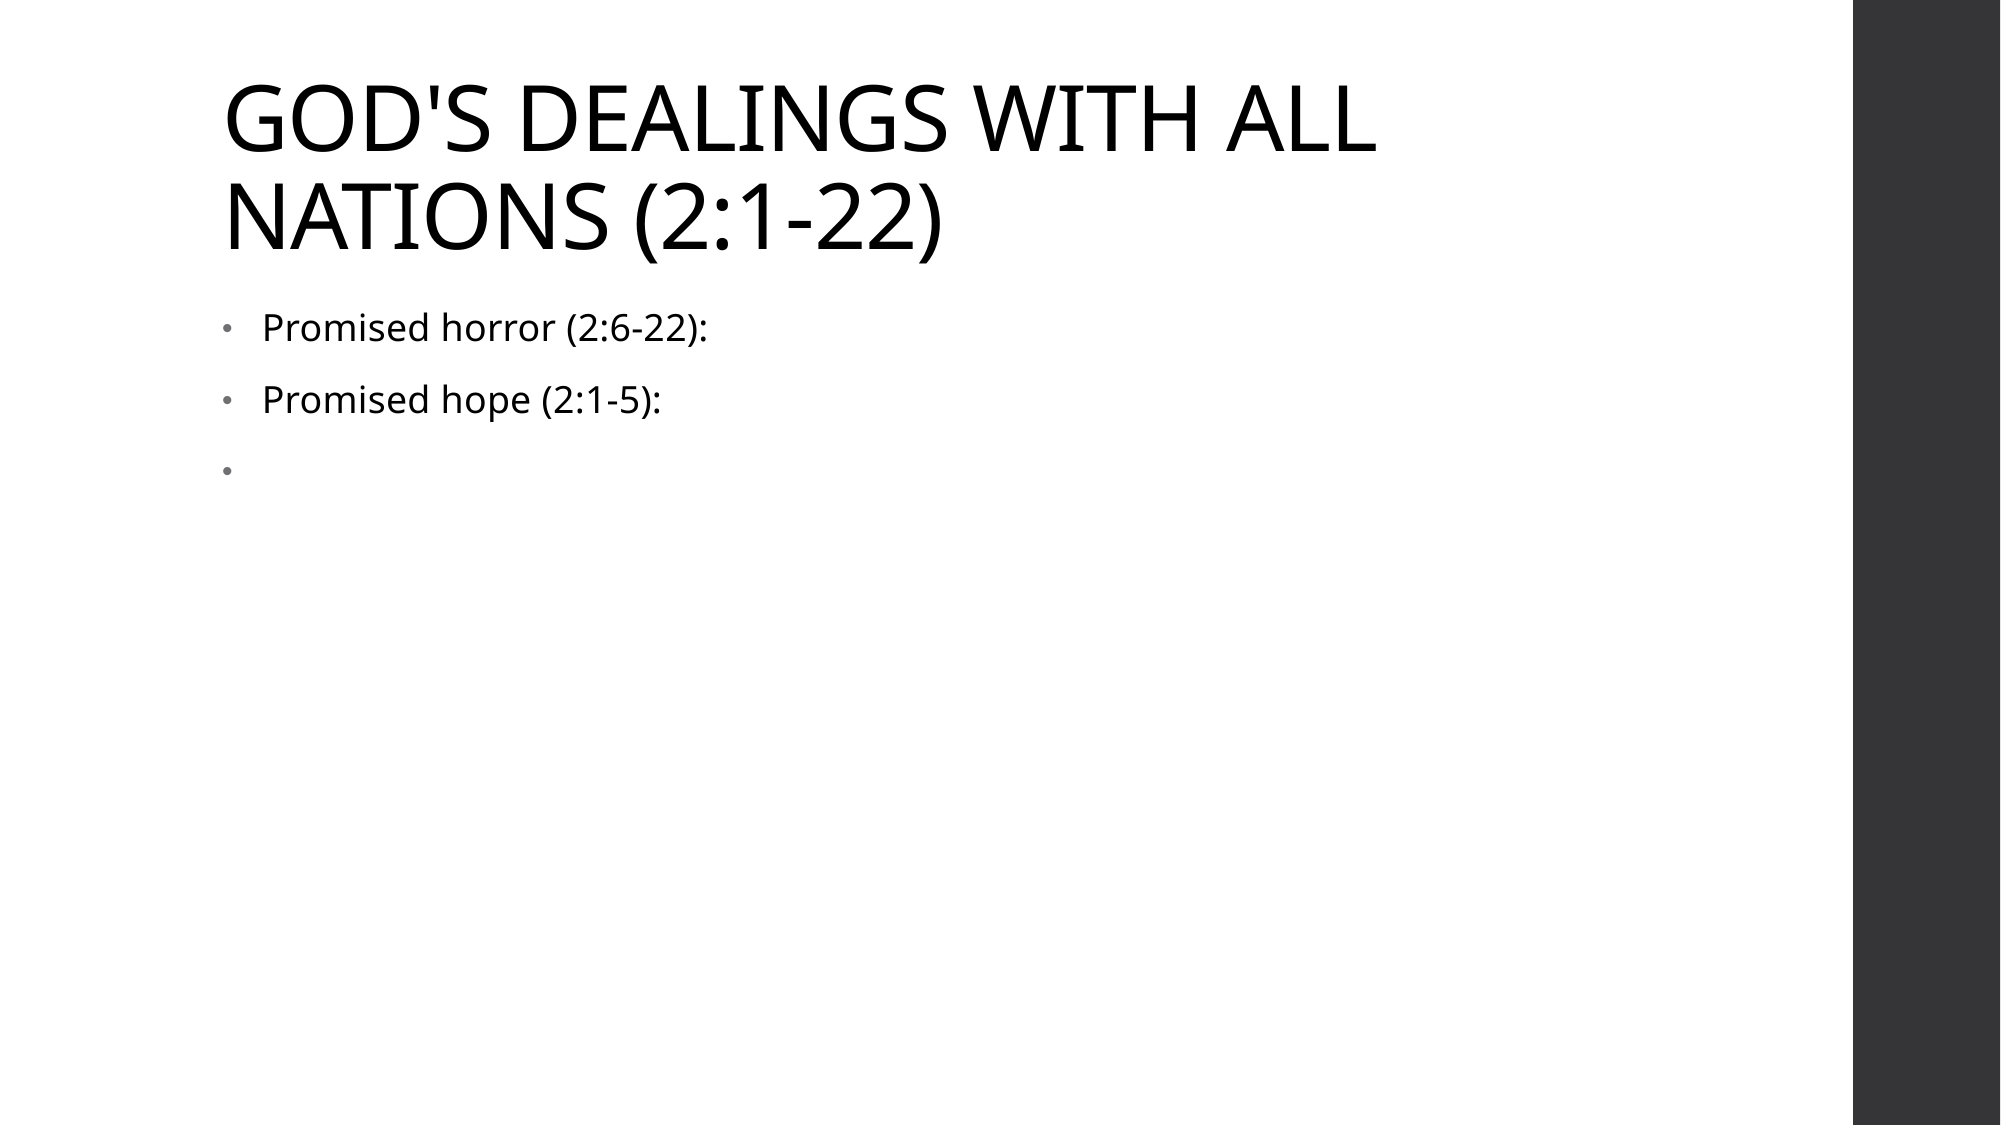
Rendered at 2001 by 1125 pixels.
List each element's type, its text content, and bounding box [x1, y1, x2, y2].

list Promised horror (2:6-22): Promised hope (2:1-5): [206, 299, 1617, 1014]
title GOD'S DEALINGS WITH ALL NATIONS (2:1-22) [206, 60, 1797, 278]
